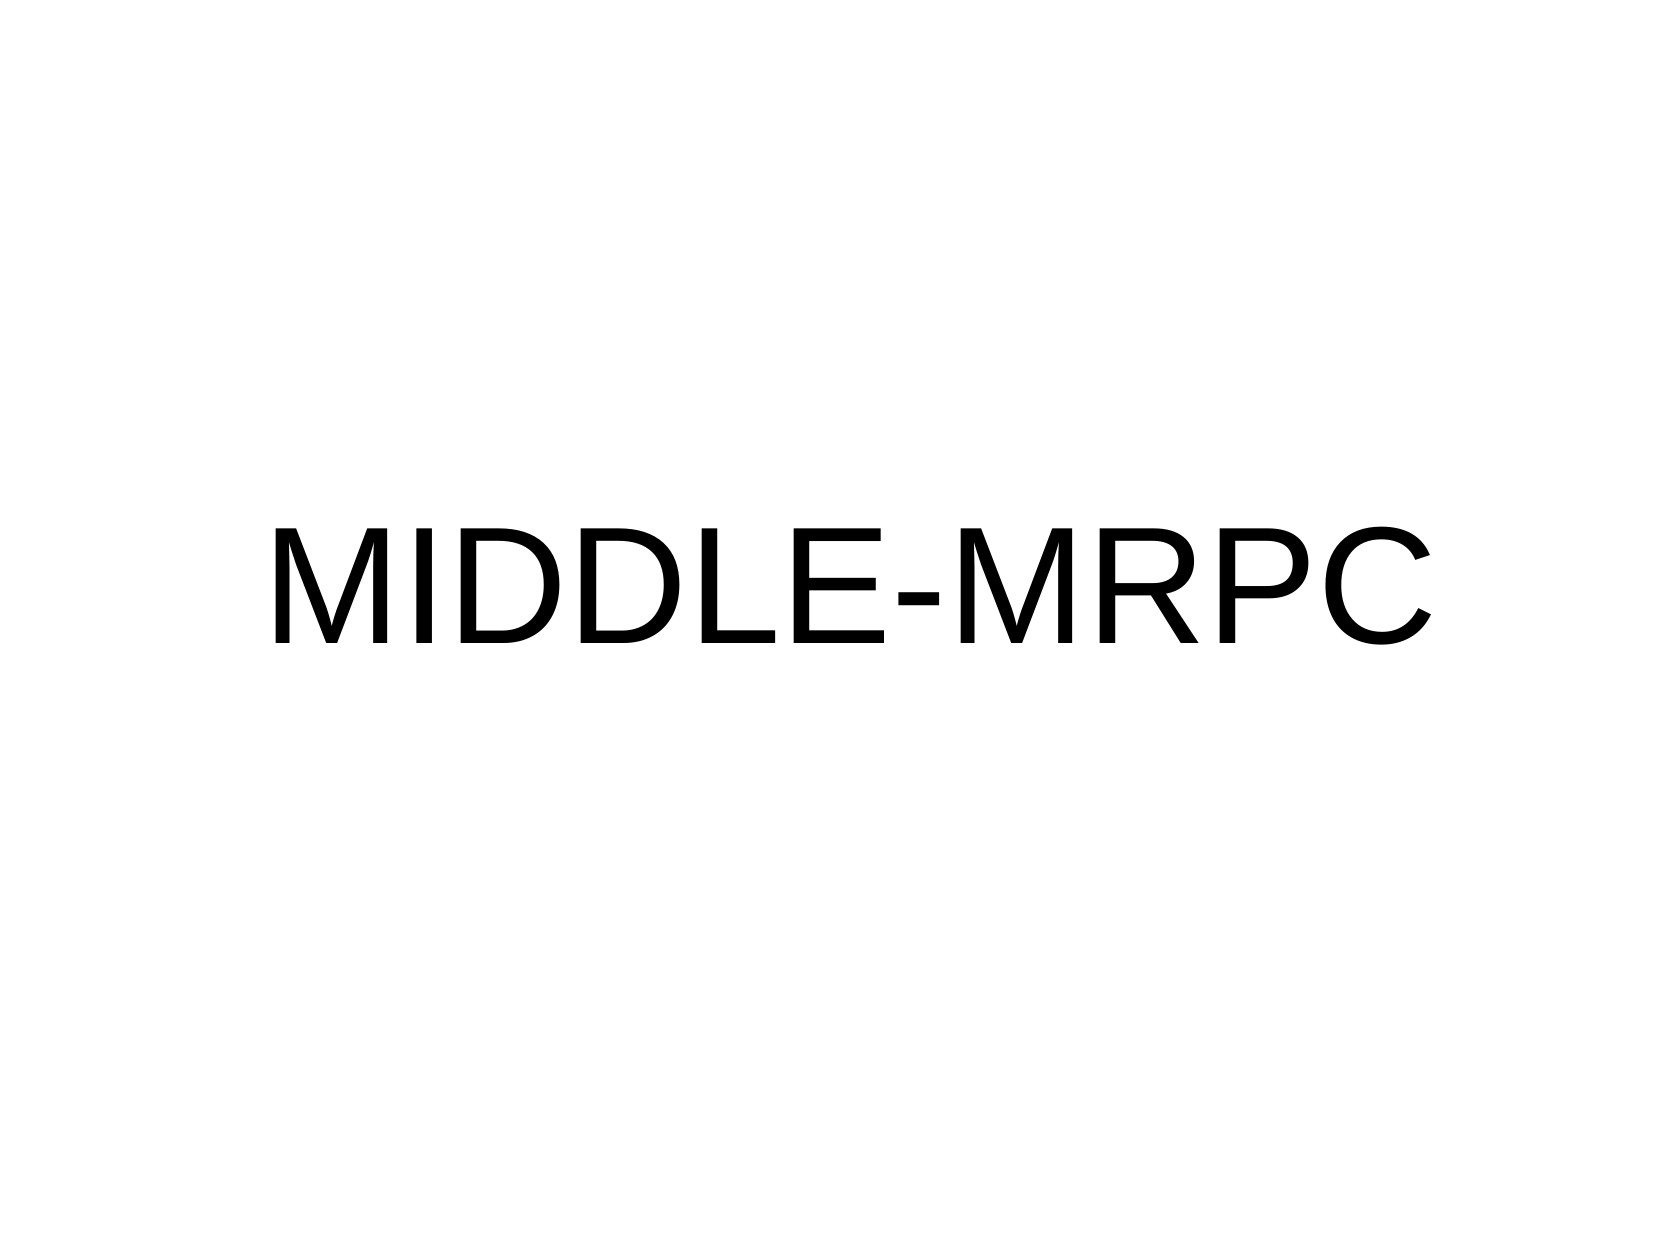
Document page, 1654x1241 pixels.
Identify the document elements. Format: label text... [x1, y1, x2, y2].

text_box MIDDLE-MRPC [228, 484, 1474, 687]
